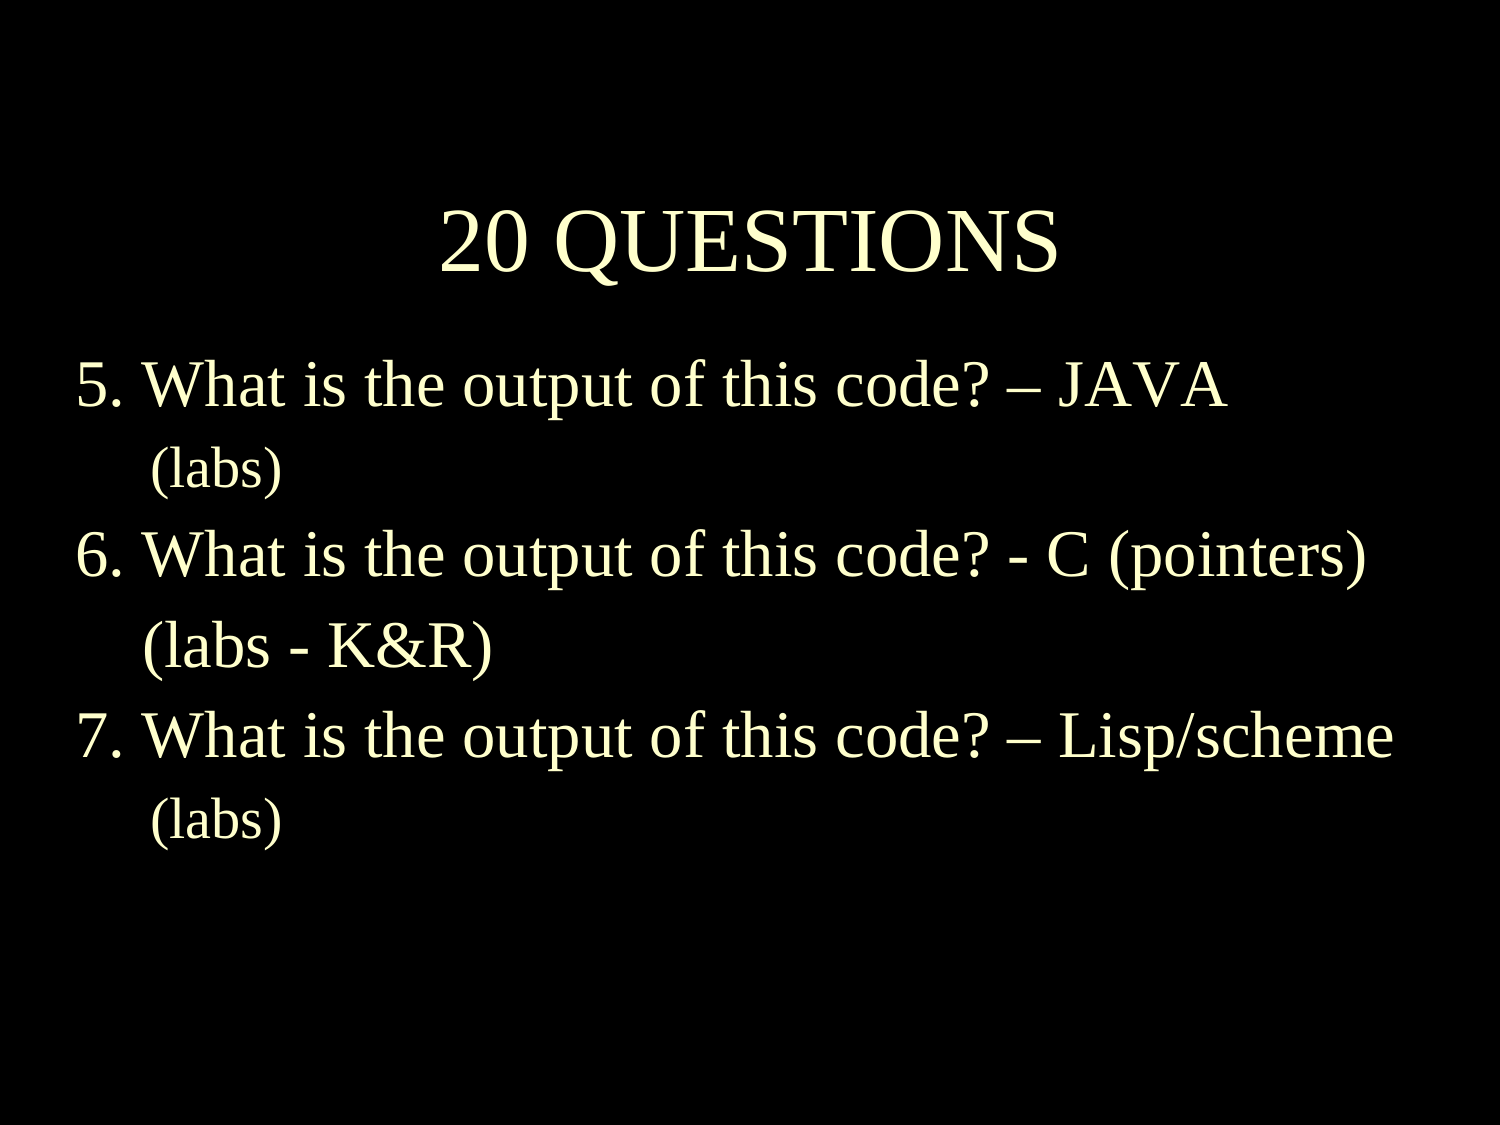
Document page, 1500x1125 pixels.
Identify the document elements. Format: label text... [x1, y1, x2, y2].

title 20 QUESTIONS [22, 145, 1480, 336]
list 5. What is the output of this code? – JAVA (labs) 6. What is the output of this code? - C (pointers) (labs - K&R) 7. What is the output of this code? – Lisp/scheme (labs) [75, 347, 1426, 1011]
